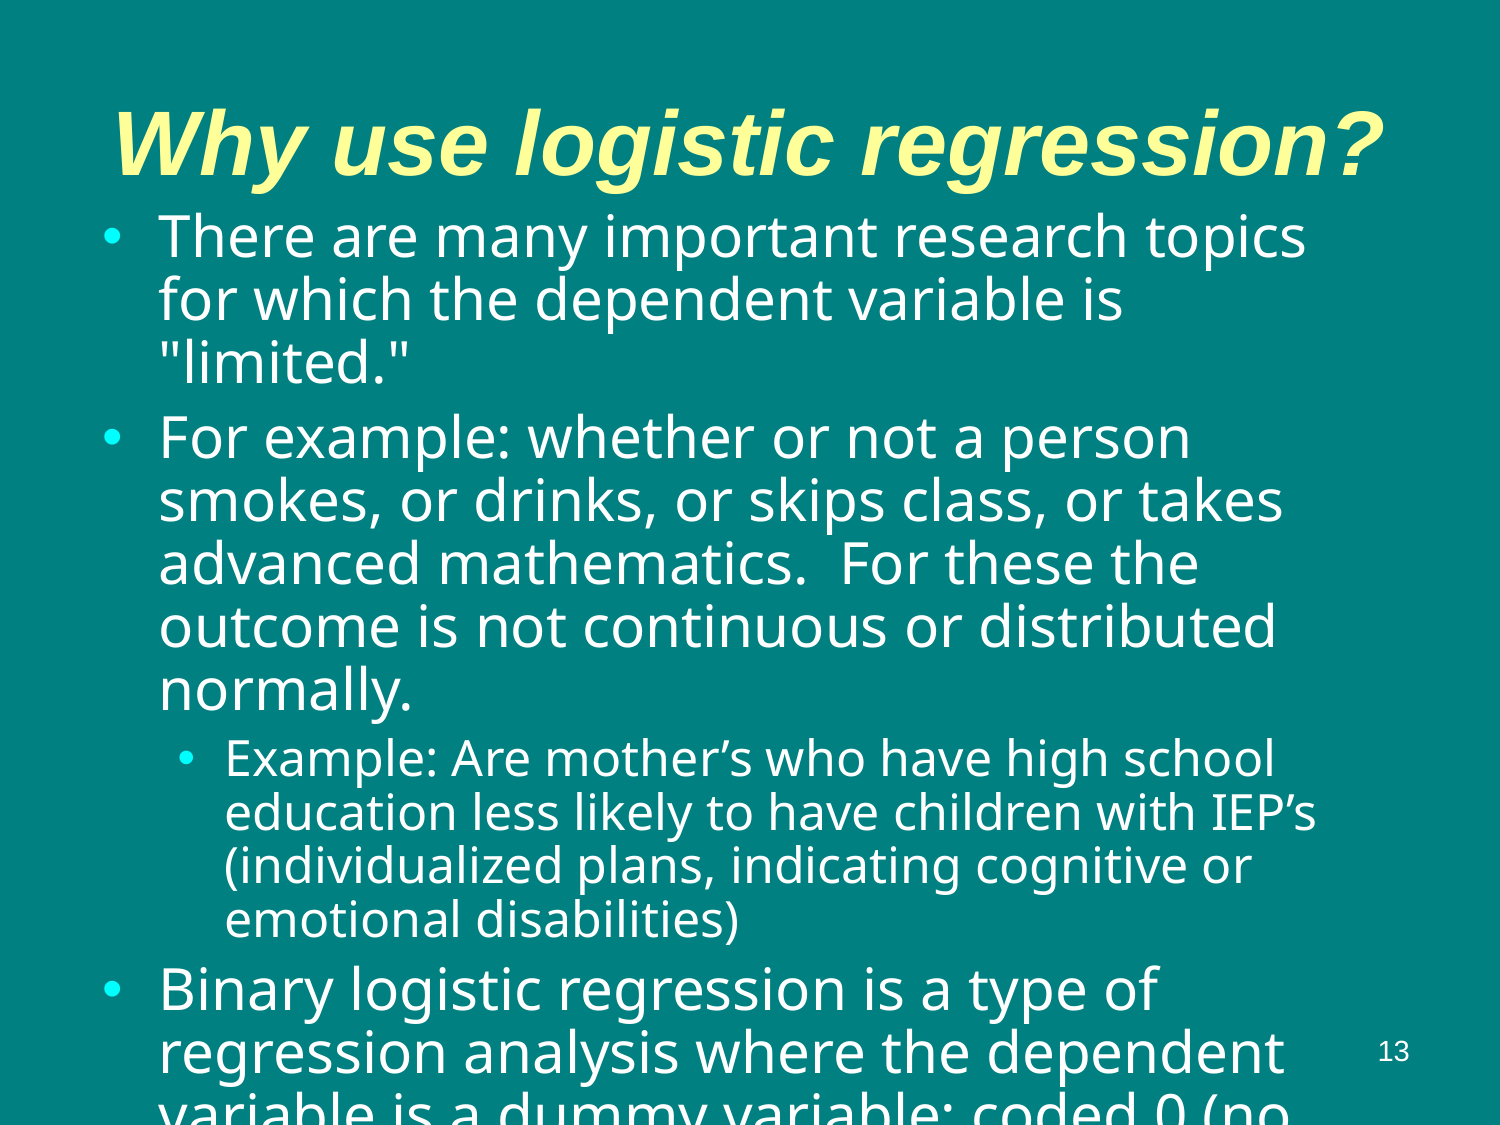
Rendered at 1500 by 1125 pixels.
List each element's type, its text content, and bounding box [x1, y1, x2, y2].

title Why use logistic regression? [75, 45, 1425, 233]
slide_number <number> [1074, 1046, 1082, 1069]
slide_number <number> [1074, 1024, 1425, 1103]
list There are many important research topics for which the dependent variable is "limited." For example: whether or not a person smokes, or drinks, or skips class, or takes advanced mathematics. For these the outcome is not continuous or distributed normally. Example: Are mother’s who have high school education less likely to have children with IEP’s (individualized plans, indicating cognitive or emotional disabilities) Binary logistic regression is a type of regression analysis where the dependent variable is a dummy variable: coded 0 (no event) or 1(event) [87, 200, 1363, 925]
